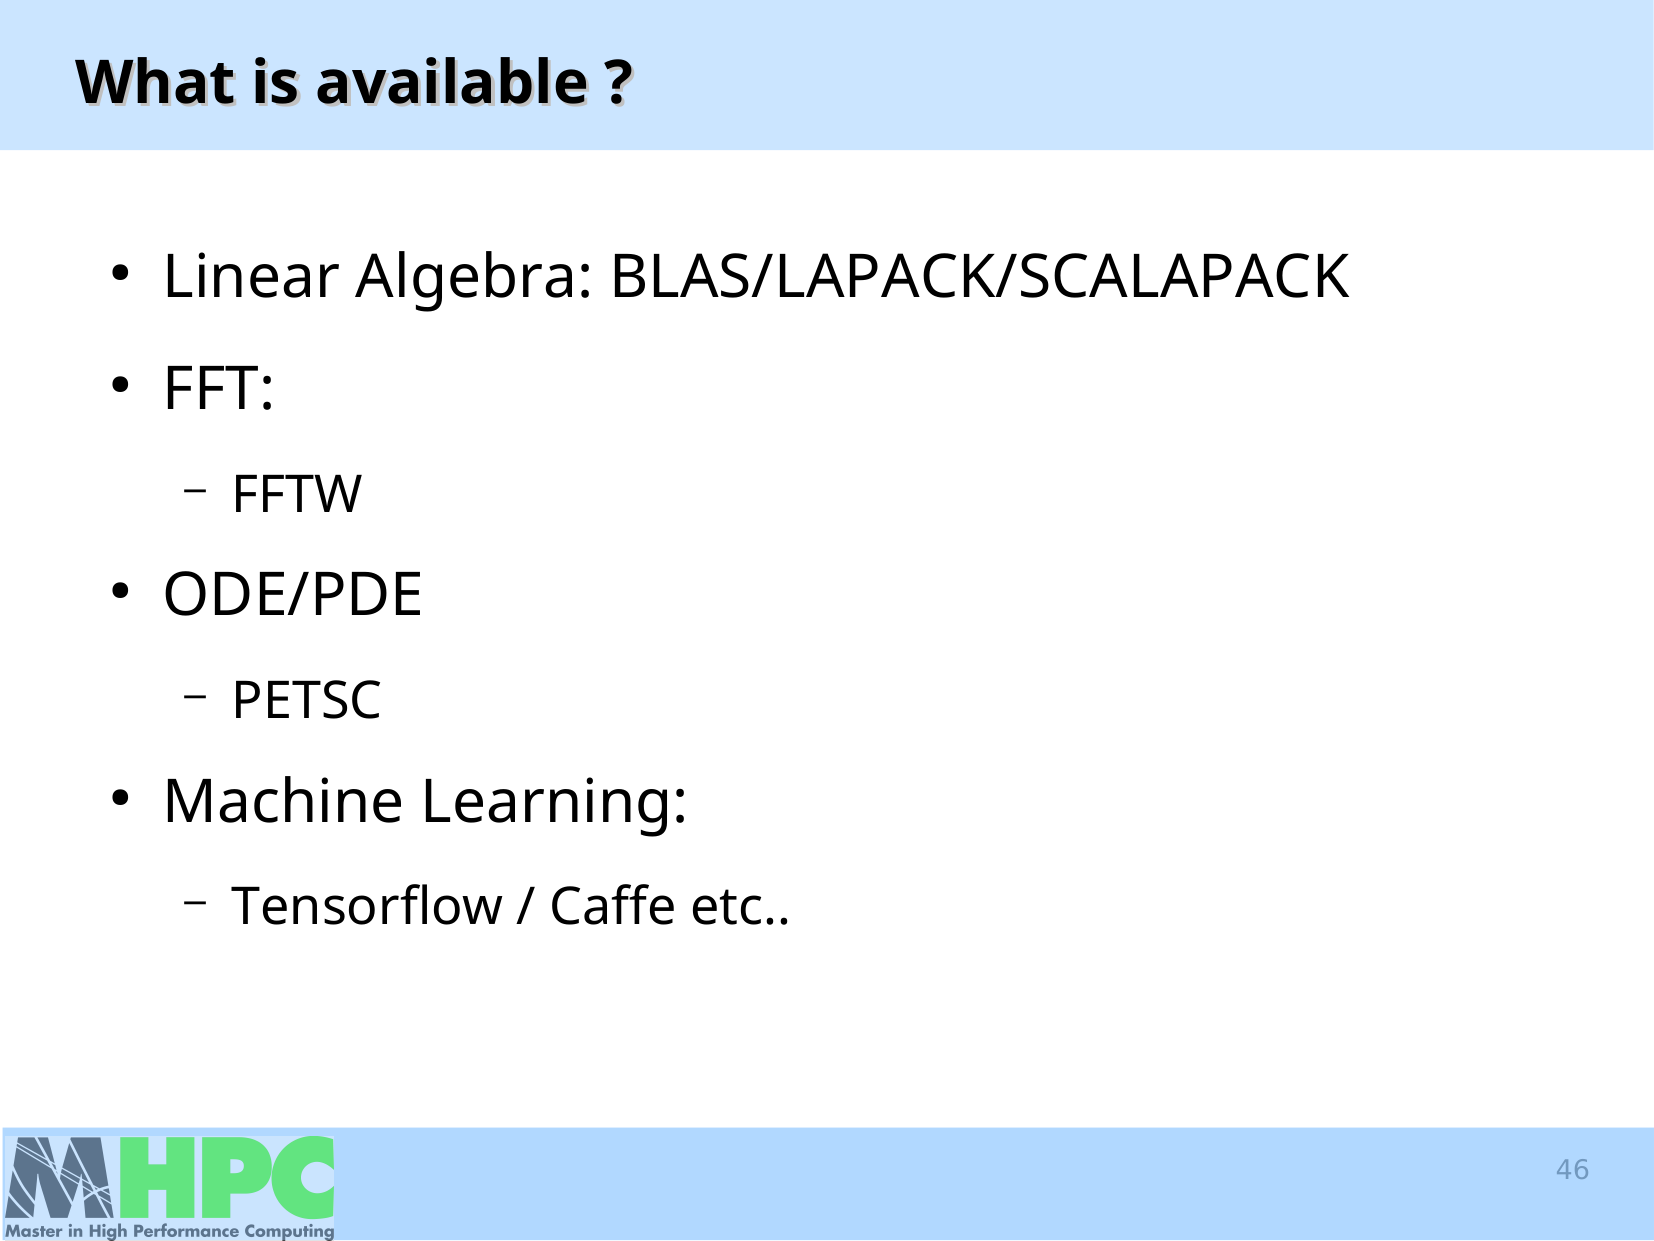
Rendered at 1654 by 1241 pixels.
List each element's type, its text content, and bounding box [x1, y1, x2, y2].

list Linear Algebra: BLAS/LAPACK/SCALAPACK FFT: FFTW ODE/PDE PETSC Machine Learning: Tensorflow / Caffe etc.. [62, 232, 1576, 981]
title What is available ? [75, 0, 1421, 184]
